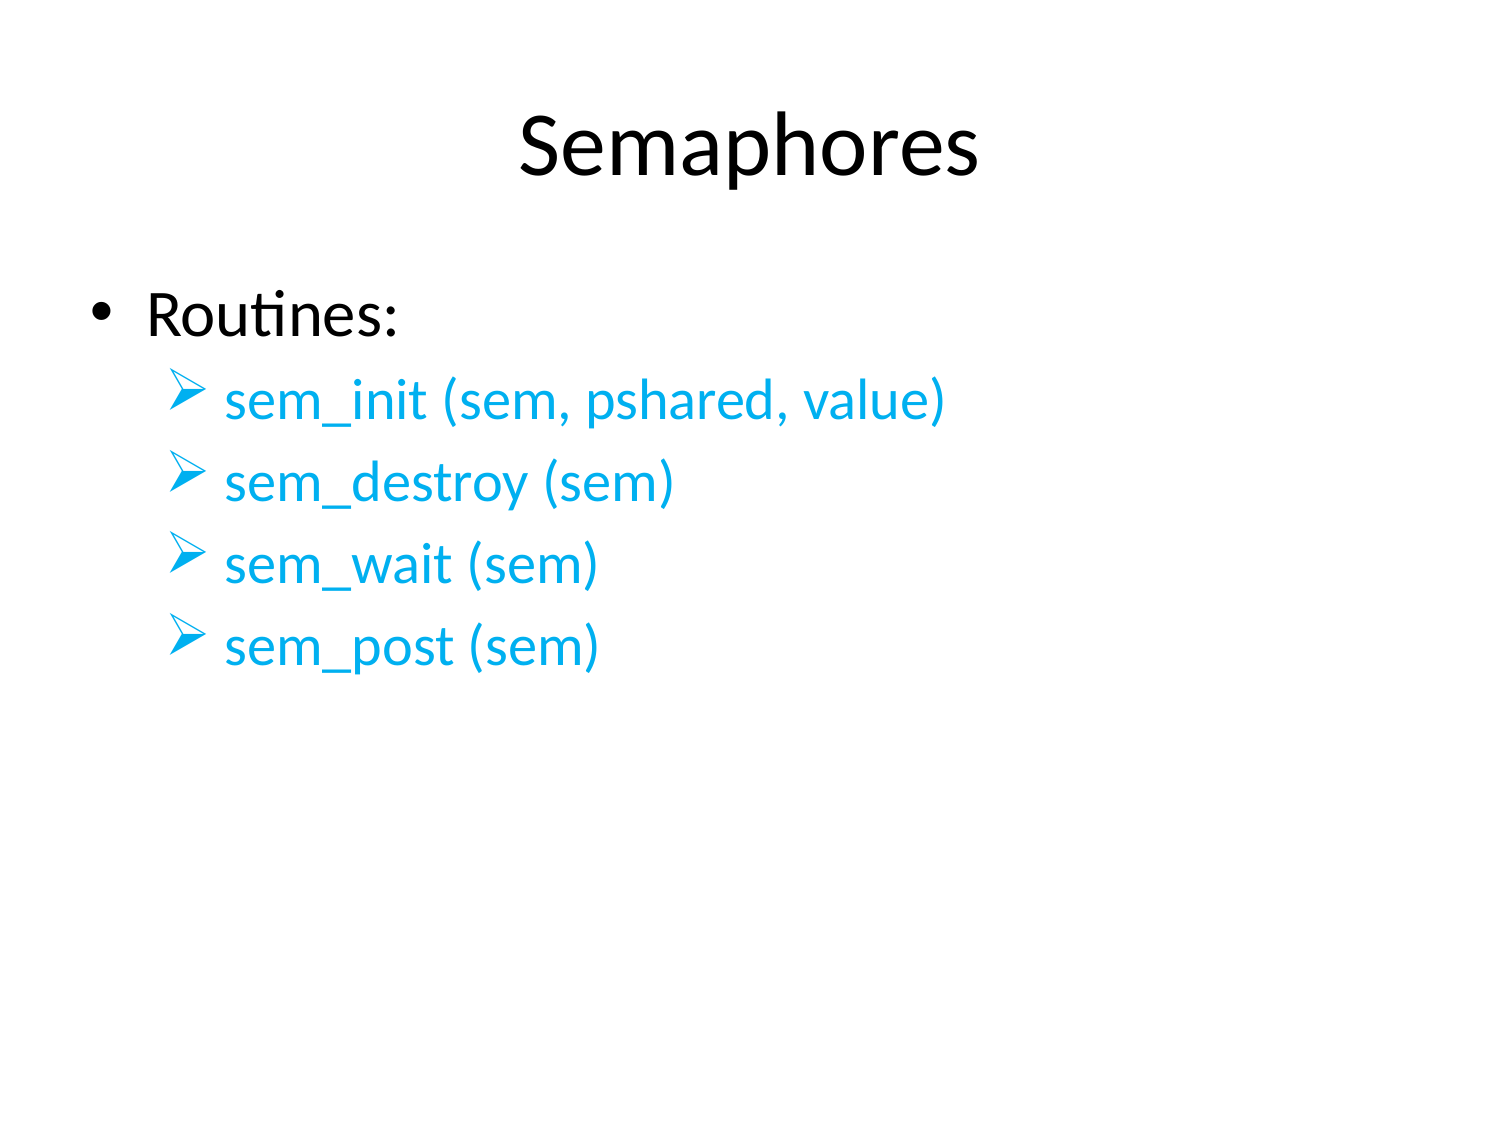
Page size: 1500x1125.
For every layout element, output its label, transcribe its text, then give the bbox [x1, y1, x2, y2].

text_box Routines: sem_init (sem, pshared, value) sem_destroy (sem) sem_wait (sem) sem_post (sem) [75, 262, 1425, 1005]
text_box Semaphores [75, 45, 1425, 233]
